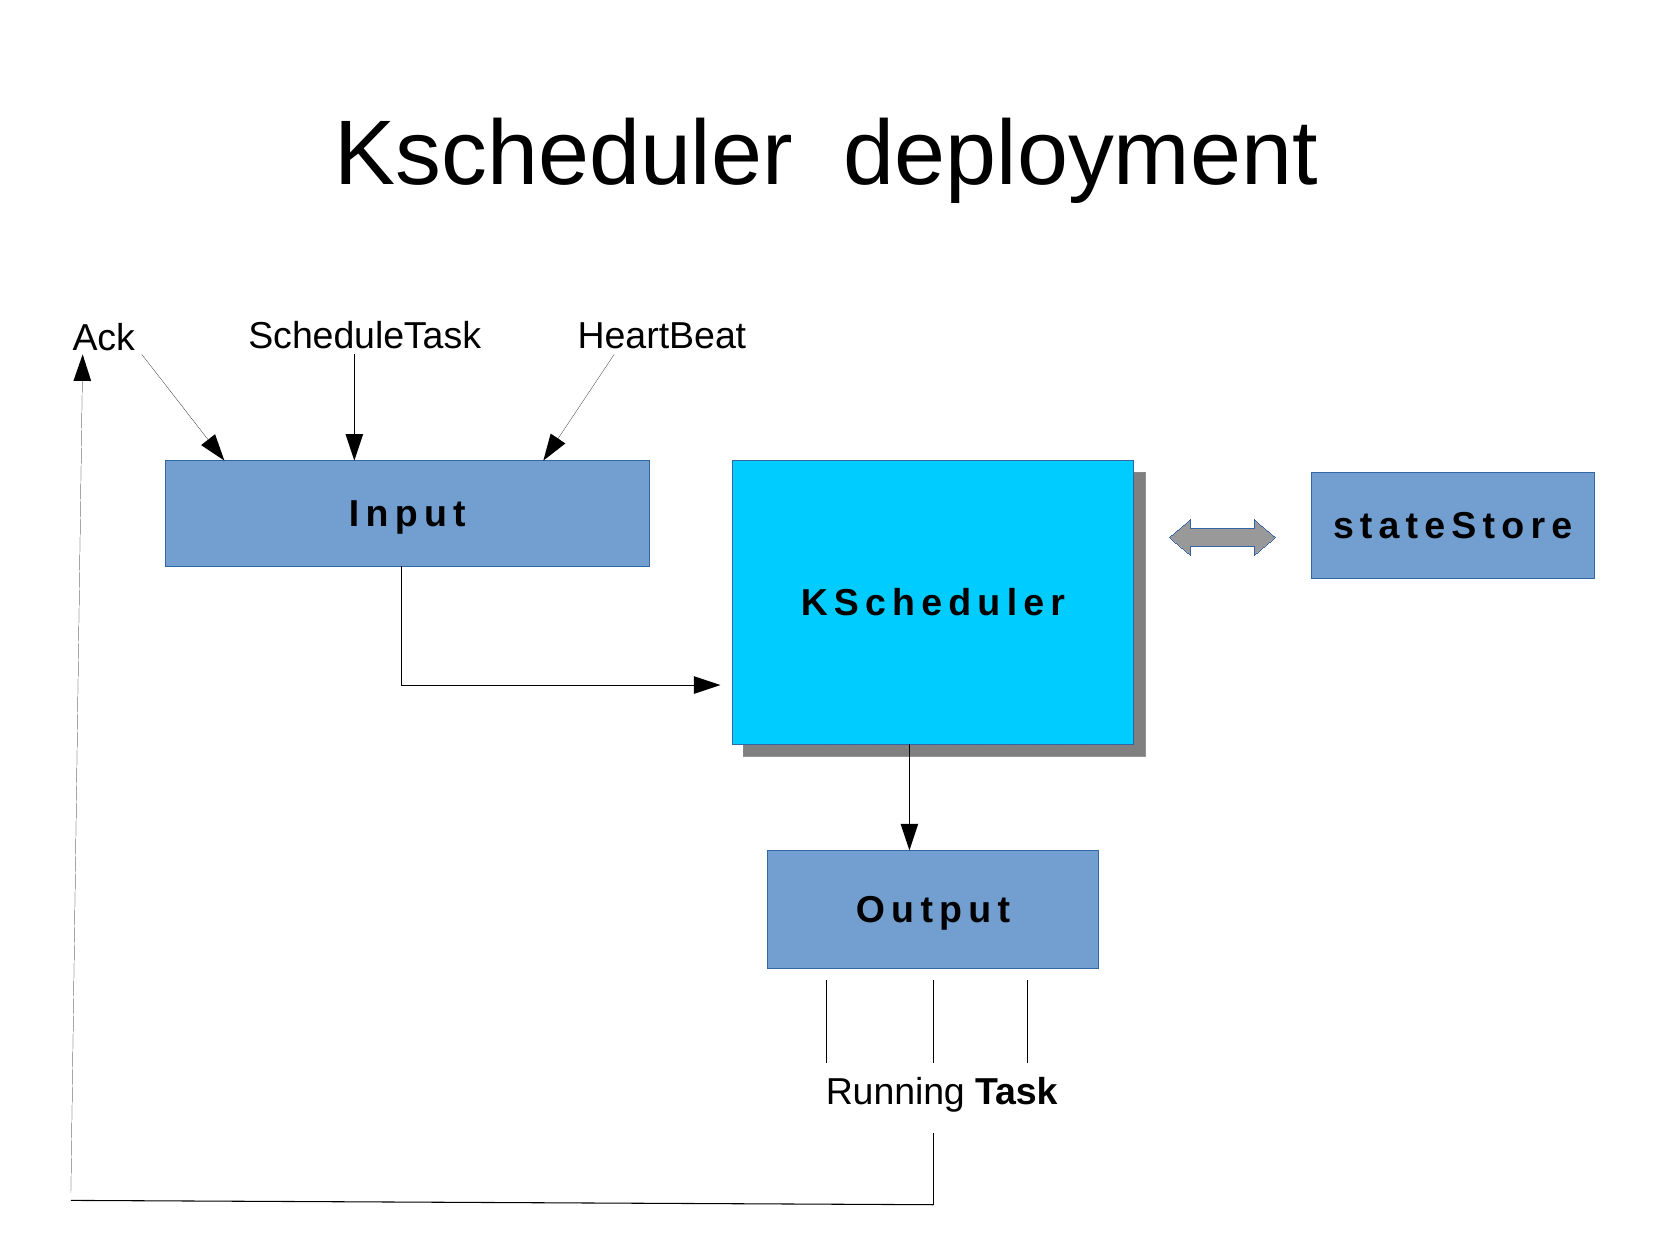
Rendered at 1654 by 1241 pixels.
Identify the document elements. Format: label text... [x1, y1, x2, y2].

text_box Input [165, 460, 650, 567]
text_box [1169, 519, 1276, 556]
title Kscheduler deployment [82, 49, 1571, 257]
text_box Output [767, 850, 1099, 969]
text_box KScheduler [732, 460, 1134, 745]
text_box HeartBeat [531, 307, 804, 406]
text_box Running Task [779, 1062, 1123, 1120]
text_box stateStore [1311, 472, 1595, 579]
text_box Ack [47, 309, 201, 367]
text_box ScheduleTask [212, 307, 531, 406]
